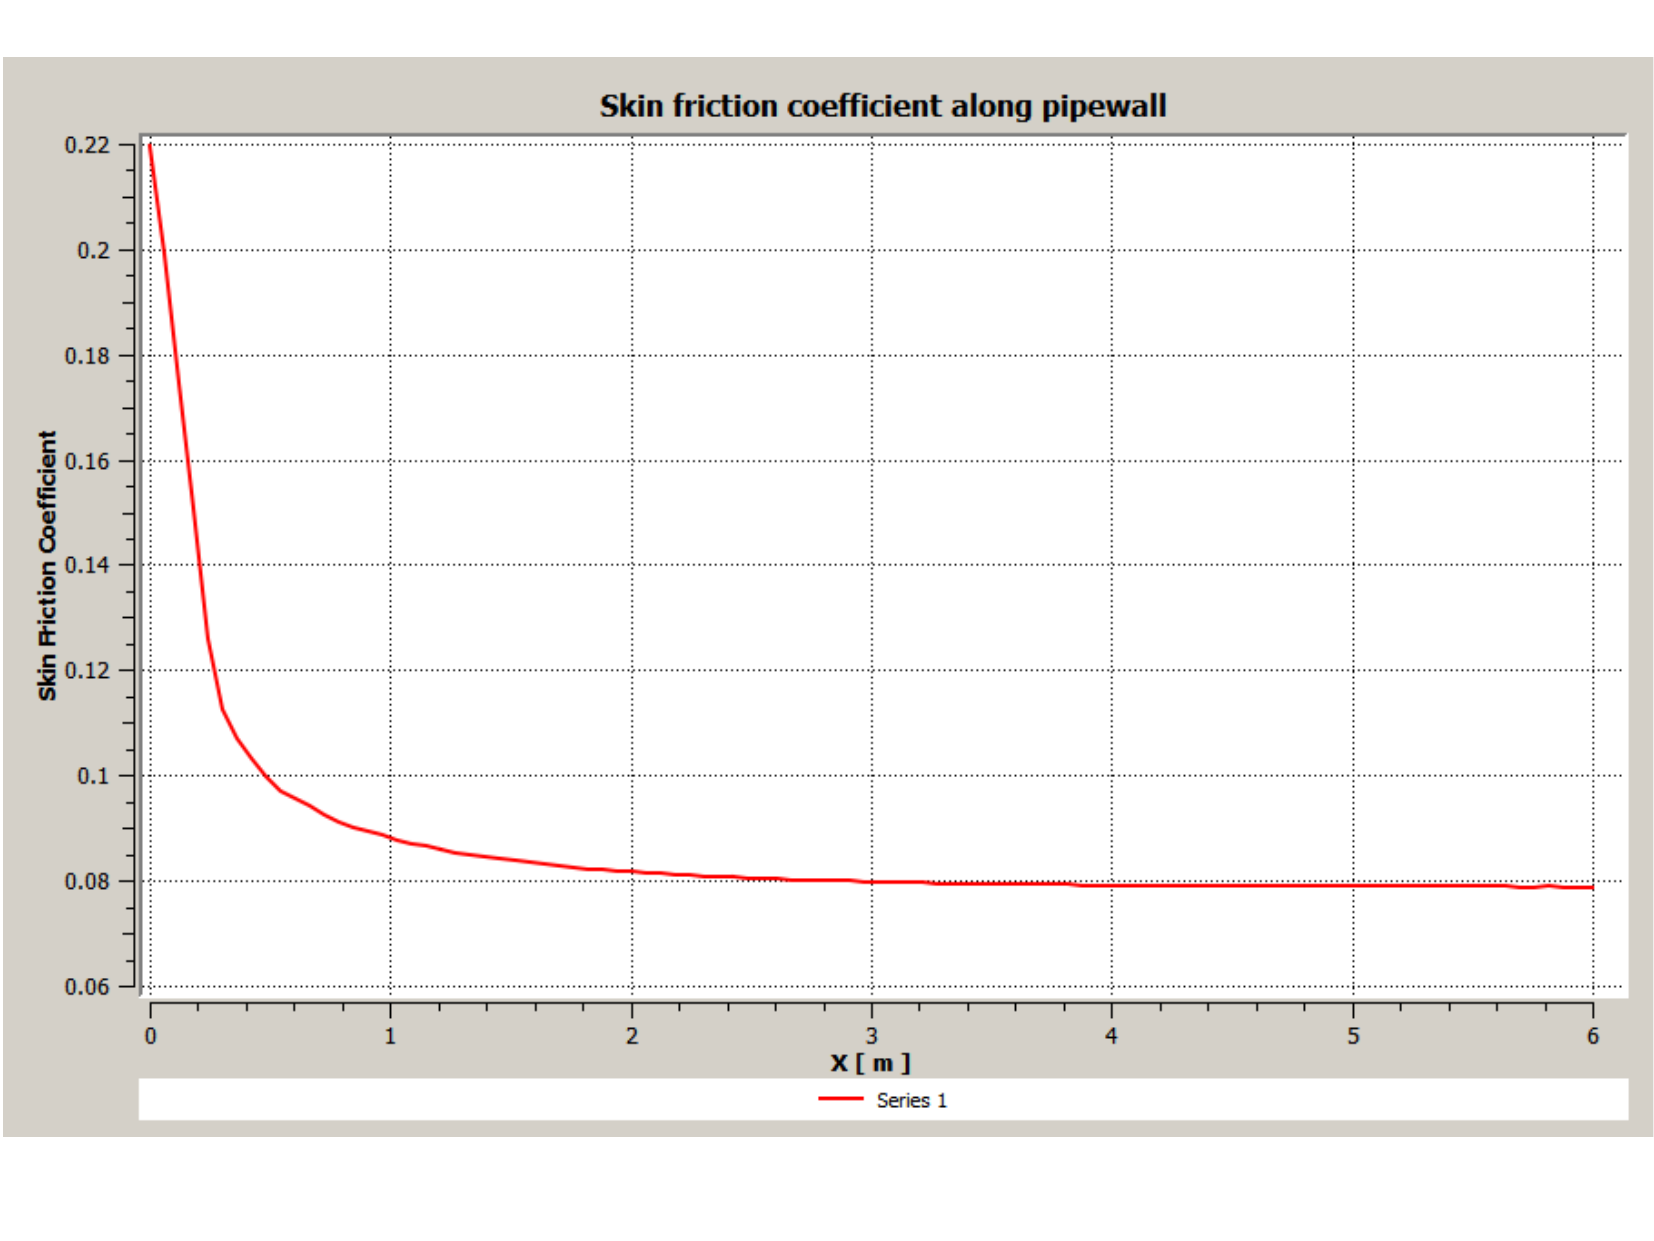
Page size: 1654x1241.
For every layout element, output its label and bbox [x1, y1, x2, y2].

picture [3, 57, 1654, 1137]
